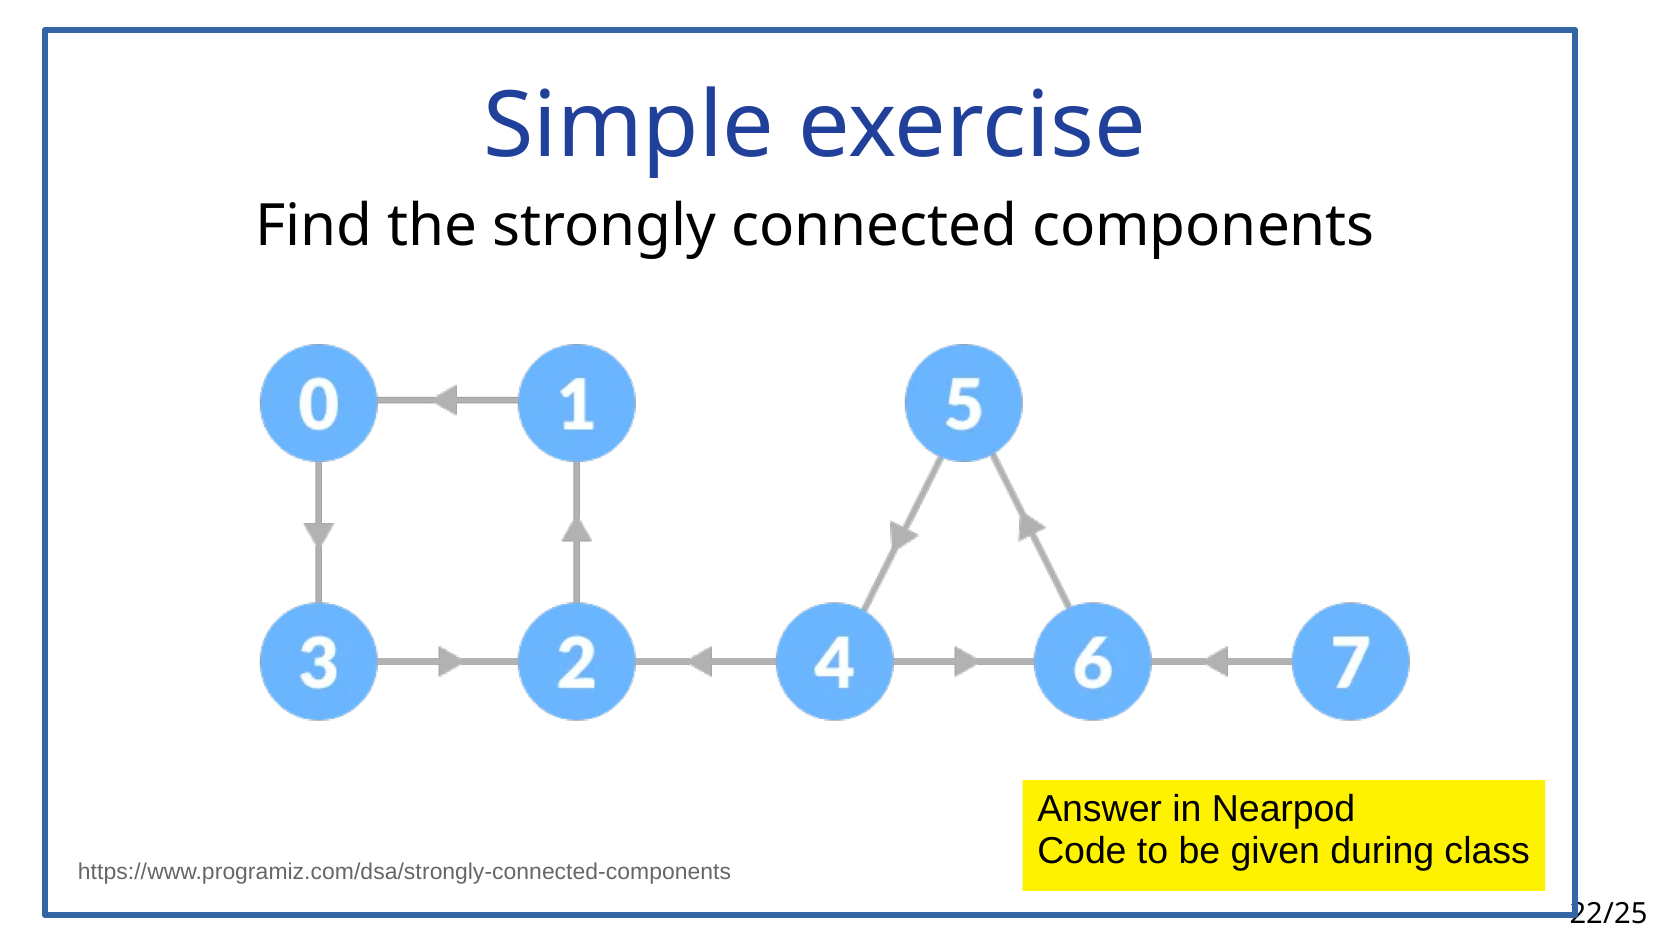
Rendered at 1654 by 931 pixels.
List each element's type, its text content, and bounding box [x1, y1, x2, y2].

text_box https://www.programiz.com/dsa/strongly-connected-components [63, 851, 1157, 909]
picture [190, 274, 1480, 791]
text_box Answer in Nearpod Code to be given during class [1022, 780, 1546, 891]
title Simple exercise Find the strongly connected components [70, 46, 1559, 275]
